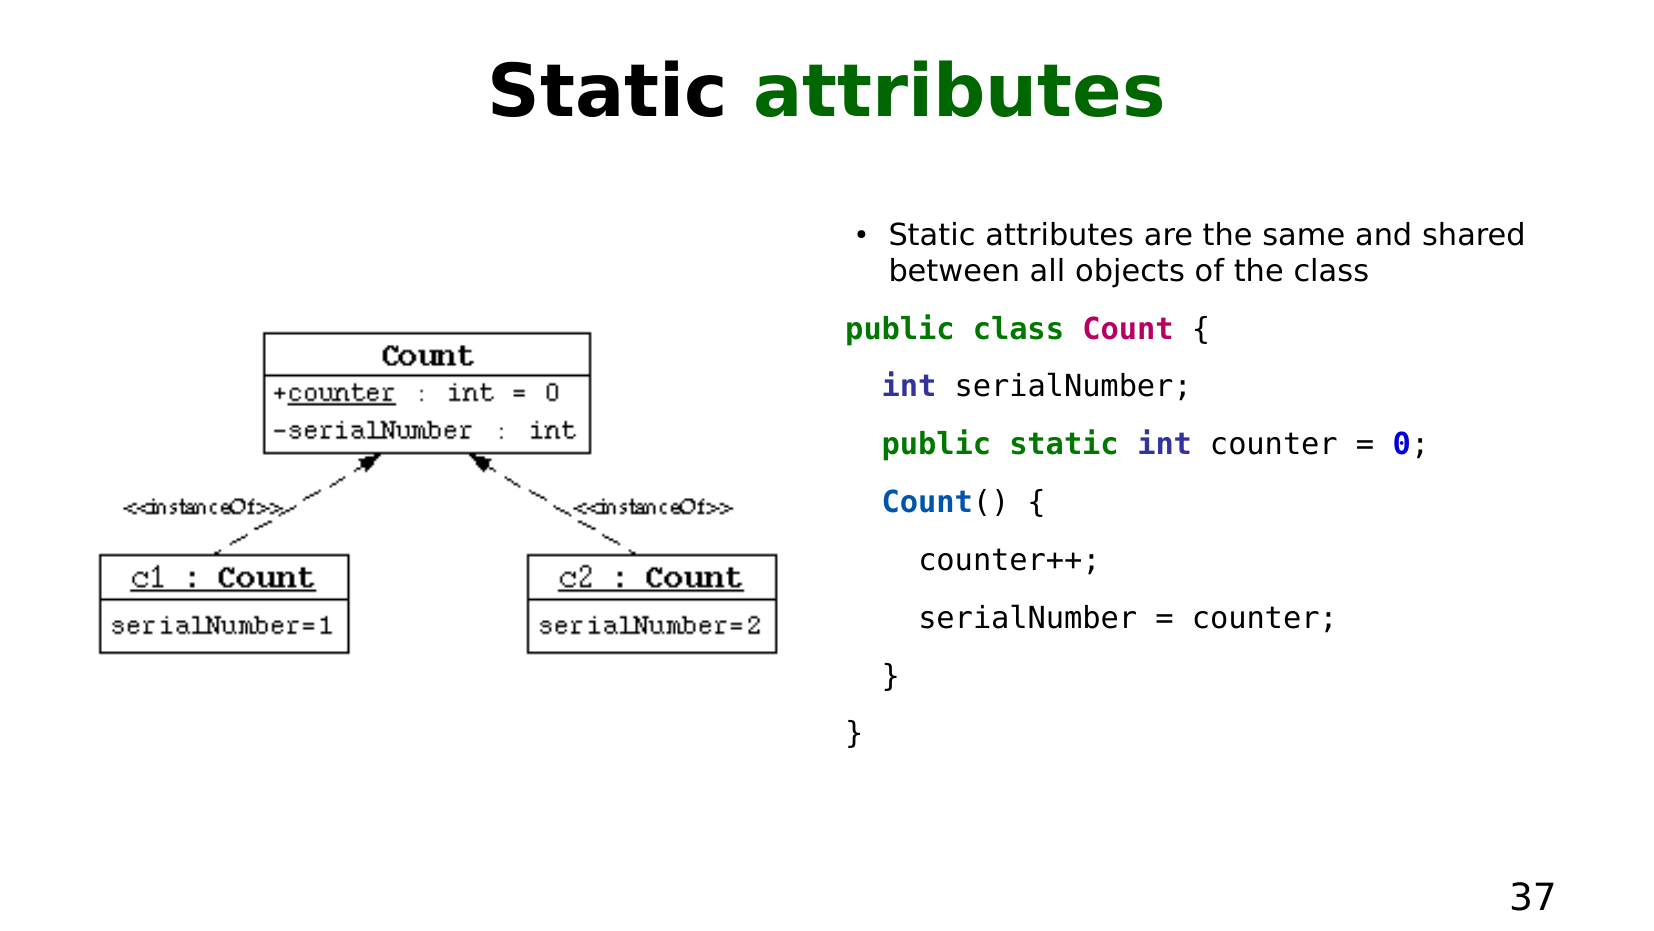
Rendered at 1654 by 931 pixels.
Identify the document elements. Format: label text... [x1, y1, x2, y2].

list Static attributes are the same and shared between all objects of the class public class Count { int serialNumber; public static int counter = 0; Count() { counter++; serialNumber = counter; } } [845, 217, 1572, 758]
picture [82, 304, 809, 670]
title Static attributes [82, 37, 1571, 147]
